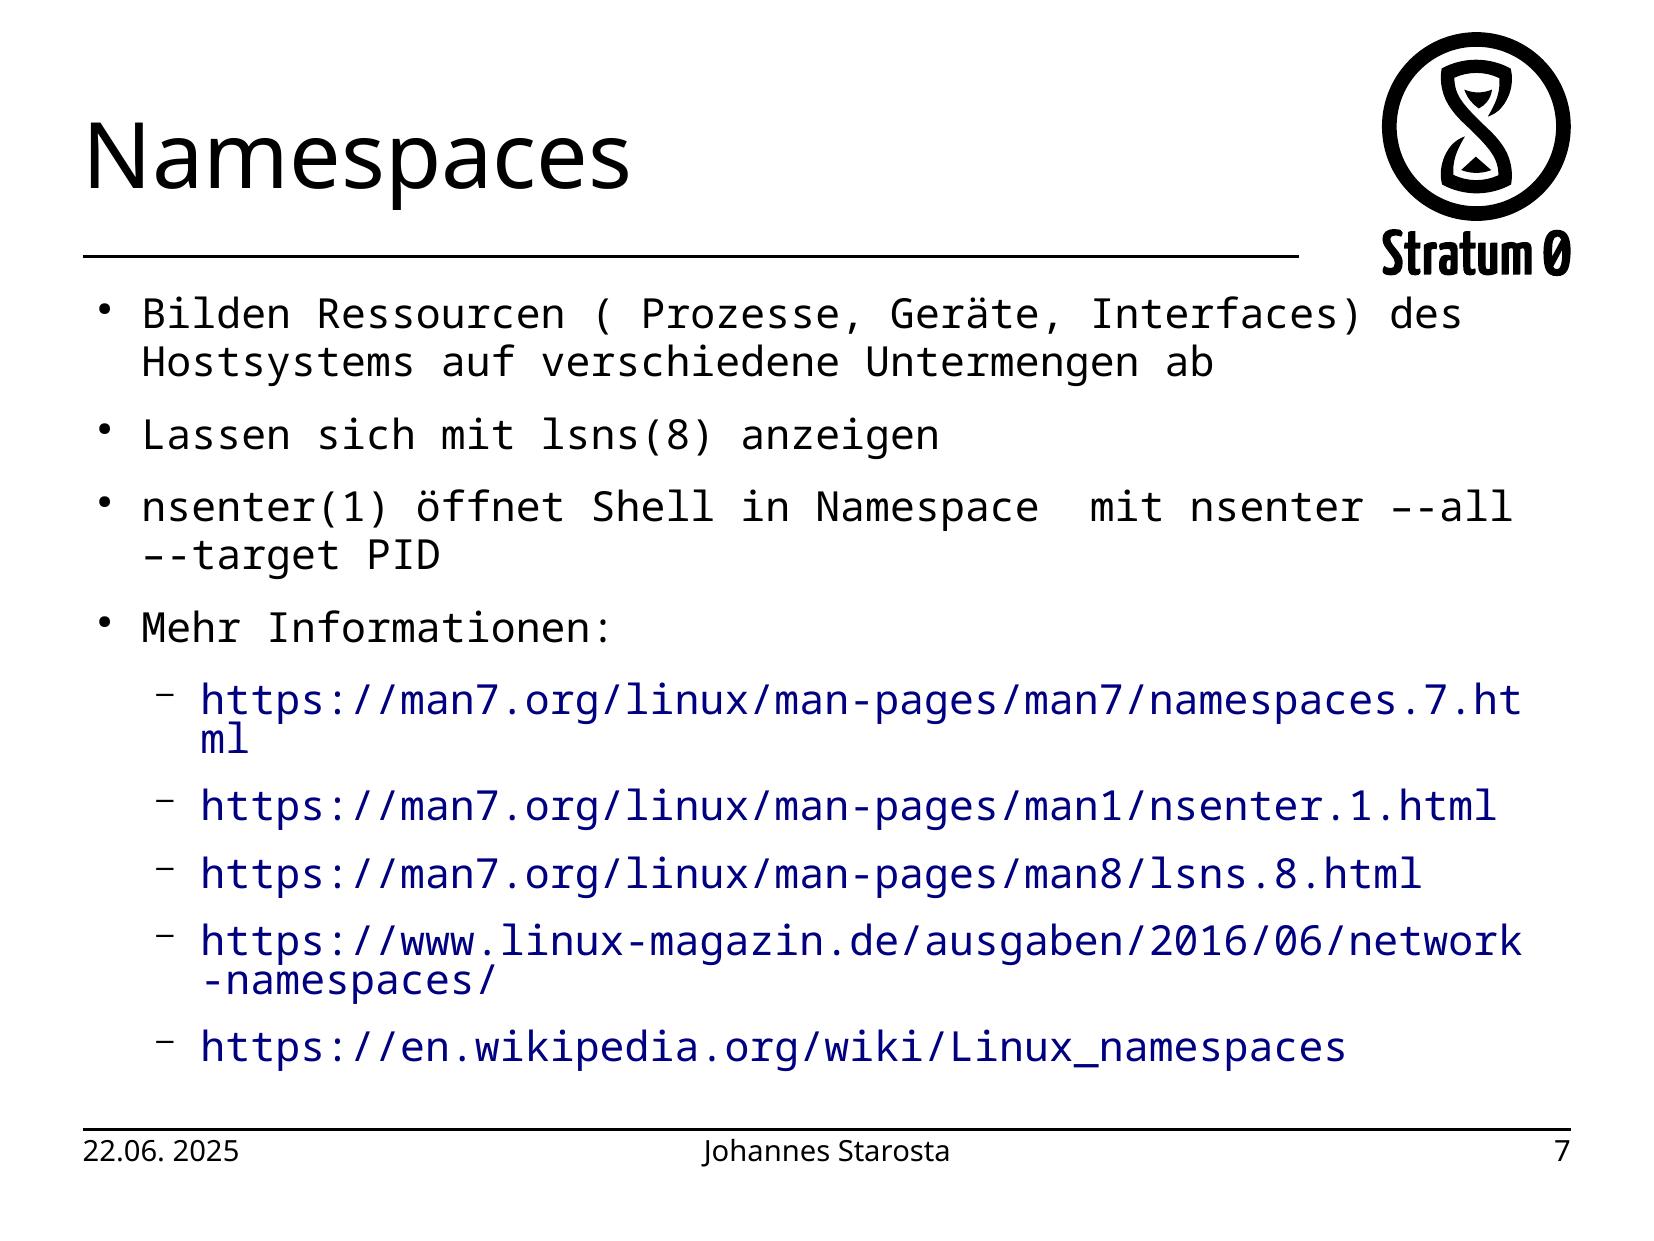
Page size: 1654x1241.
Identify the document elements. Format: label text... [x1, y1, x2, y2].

list Bilden Ressourcen ( Prozesse, Geräte, Interfaces) des Hostsystems auf verschiedene Untermengen ab Lassen sich mit lsns(8) anzeigen nsenter(1) öffnet Shell in Namespace mit nsenter –-all –-target PID Mehr Informationen: https://man7.org/linux/man-pages/man7/namespaces.7.html https://man7.org/linux/man-pages/man1/nsenter.1.html https://man7.org/linux/man-pages/man8/lsns.8.html https://www.linux-magazin.de/ausgaben/2016/06/network-namespaces/ https://en.wikipedia.org/wiki/Linux_namespaces [82, 290, 1538, 1010]
title Namespaces [82, 49, 1300, 257]
